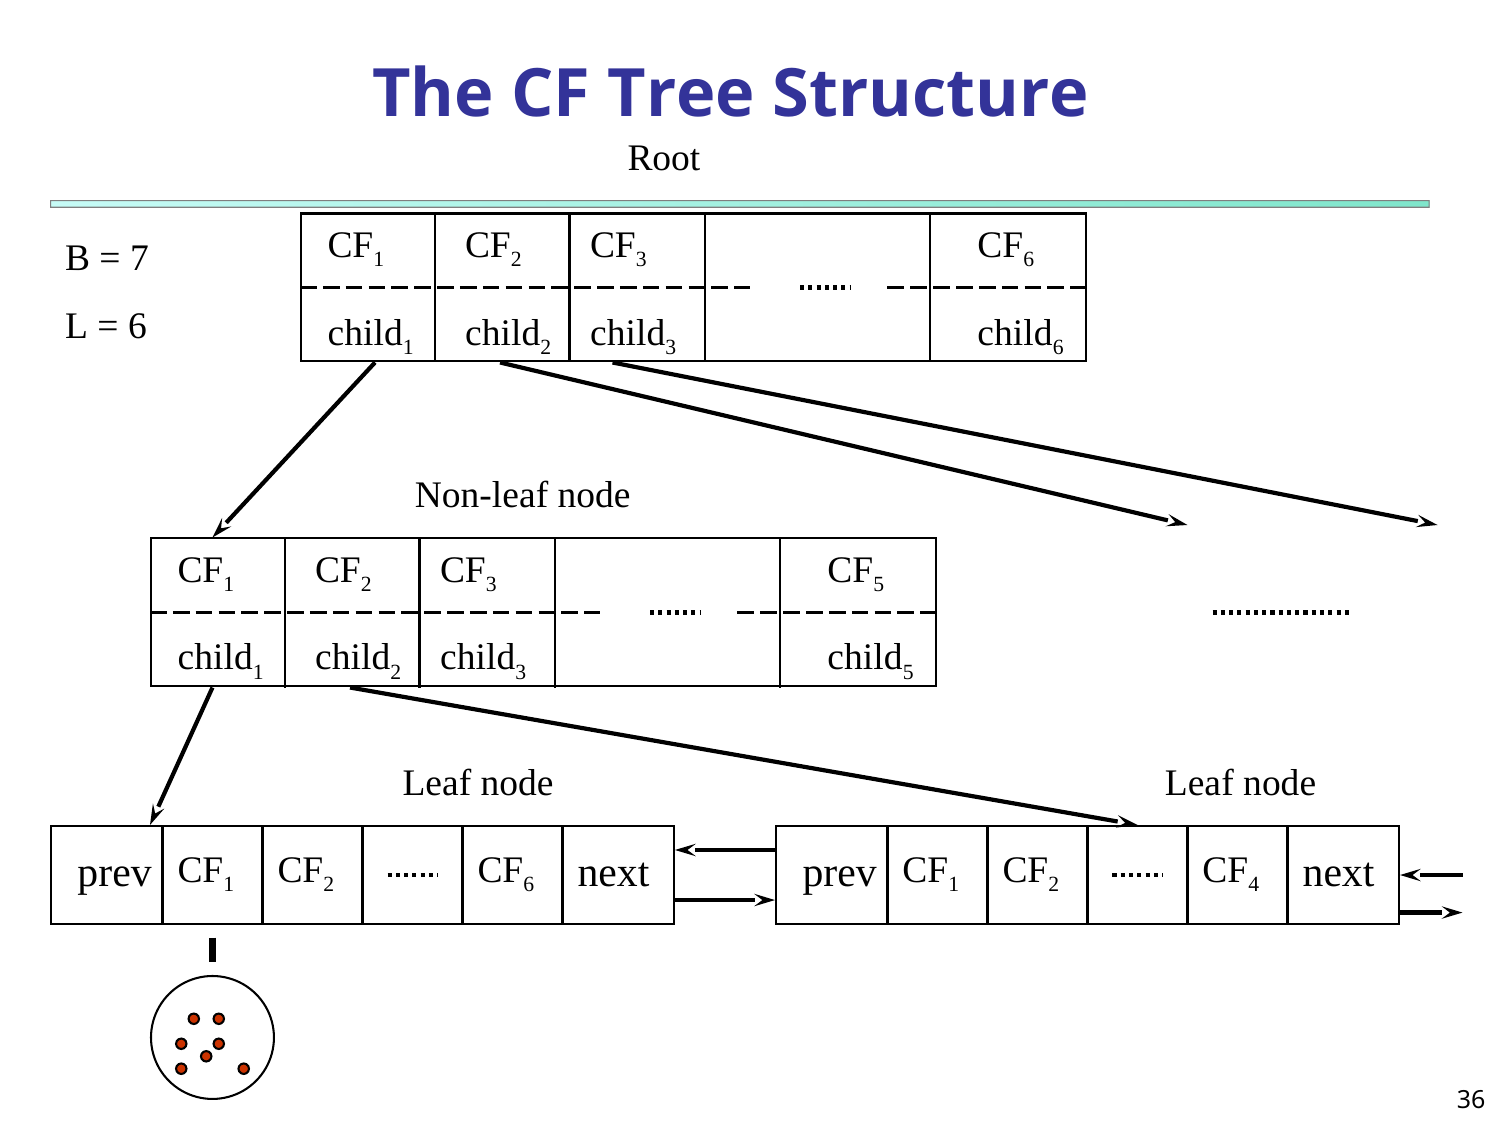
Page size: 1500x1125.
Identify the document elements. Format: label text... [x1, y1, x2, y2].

text_box child1 [162, 624, 300, 692]
text_box CF1 [889, 837, 986, 904]
text_box child1 [312, 299, 450, 367]
text_box CF6 [464, 837, 561, 904]
text_box [213, 1038, 224, 1049]
text_box CF2 [364, 837, 375, 904]
text_box Non-leaf node [399, 462, 726, 523]
text_box child2 [450, 299, 601, 367]
text_box next [1287, 837, 1400, 903]
text_box CF2 [299, 537, 413, 604]
text_box [176, 1063, 187, 1074]
text_box CF2 [989, 837, 1086, 904]
text_box [200, 1051, 212, 1062]
text_box [188, 1013, 200, 1025]
text_box prev [787, 837, 900, 903]
text_box CF2 [1089, 837, 1100, 904]
text_box Leaf node [387, 749, 625, 811]
text_box CF2 [264, 837, 361, 904]
text_box child5 [812, 624, 963, 692]
text_box CF1 [162, 537, 275, 604]
text_box CF6 [962, 212, 1075, 279]
text_box CF1 [312, 212, 425, 279]
text_box child3 [601, 299, 726, 367]
text_box 18 [1187, 1062, 1500, 1125]
text_box CF3 [574, 212, 688, 279]
text_box [176, 1038, 187, 1049]
text_box CF3 [424, 537, 538, 604]
text_box CF4 [1189, 837, 1286, 904]
text_box child3 [451, 624, 576, 692]
text_box CF1 [164, 837, 261, 904]
title The CF Tree Structure [111, 37, 1351, 138]
text_box [238, 1063, 249, 1074]
text_box [213, 1013, 224, 1025]
text_box Root [612, 124, 775, 186]
text_box prev [62, 837, 175, 903]
text_box next [562, 837, 675, 903]
text_box Leaf node [1149, 749, 1388, 811]
text_box child6 [962, 299, 1113, 367]
text_box CF5 [812, 537, 925, 604]
text_box child2 [300, 624, 451, 692]
text_box CF2 [449, 212, 563, 279]
text_box B = 7 L = 6 [49, 224, 225, 354]
